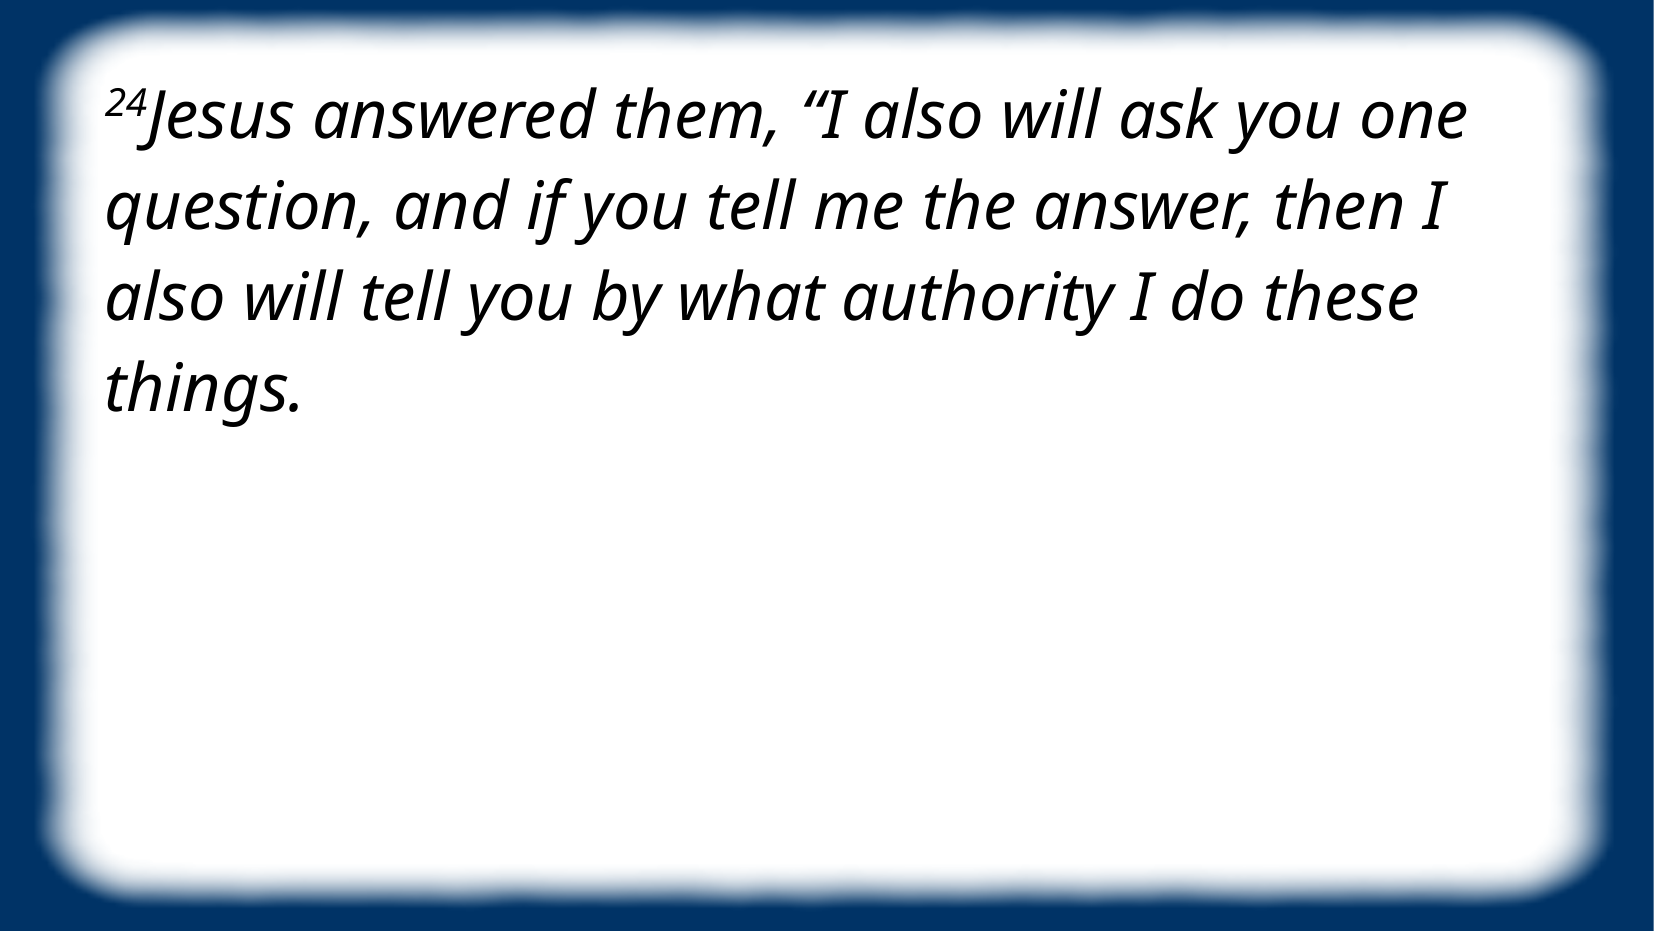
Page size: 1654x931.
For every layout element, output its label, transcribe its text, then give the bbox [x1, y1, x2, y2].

text_box 24Jesus answered them, “I also will ask you one question, and if you tell me the answer, then I also will tell you by what authority I do these things. [90, 60, 1576, 430]
picture [0, 0, 1654, 931]
